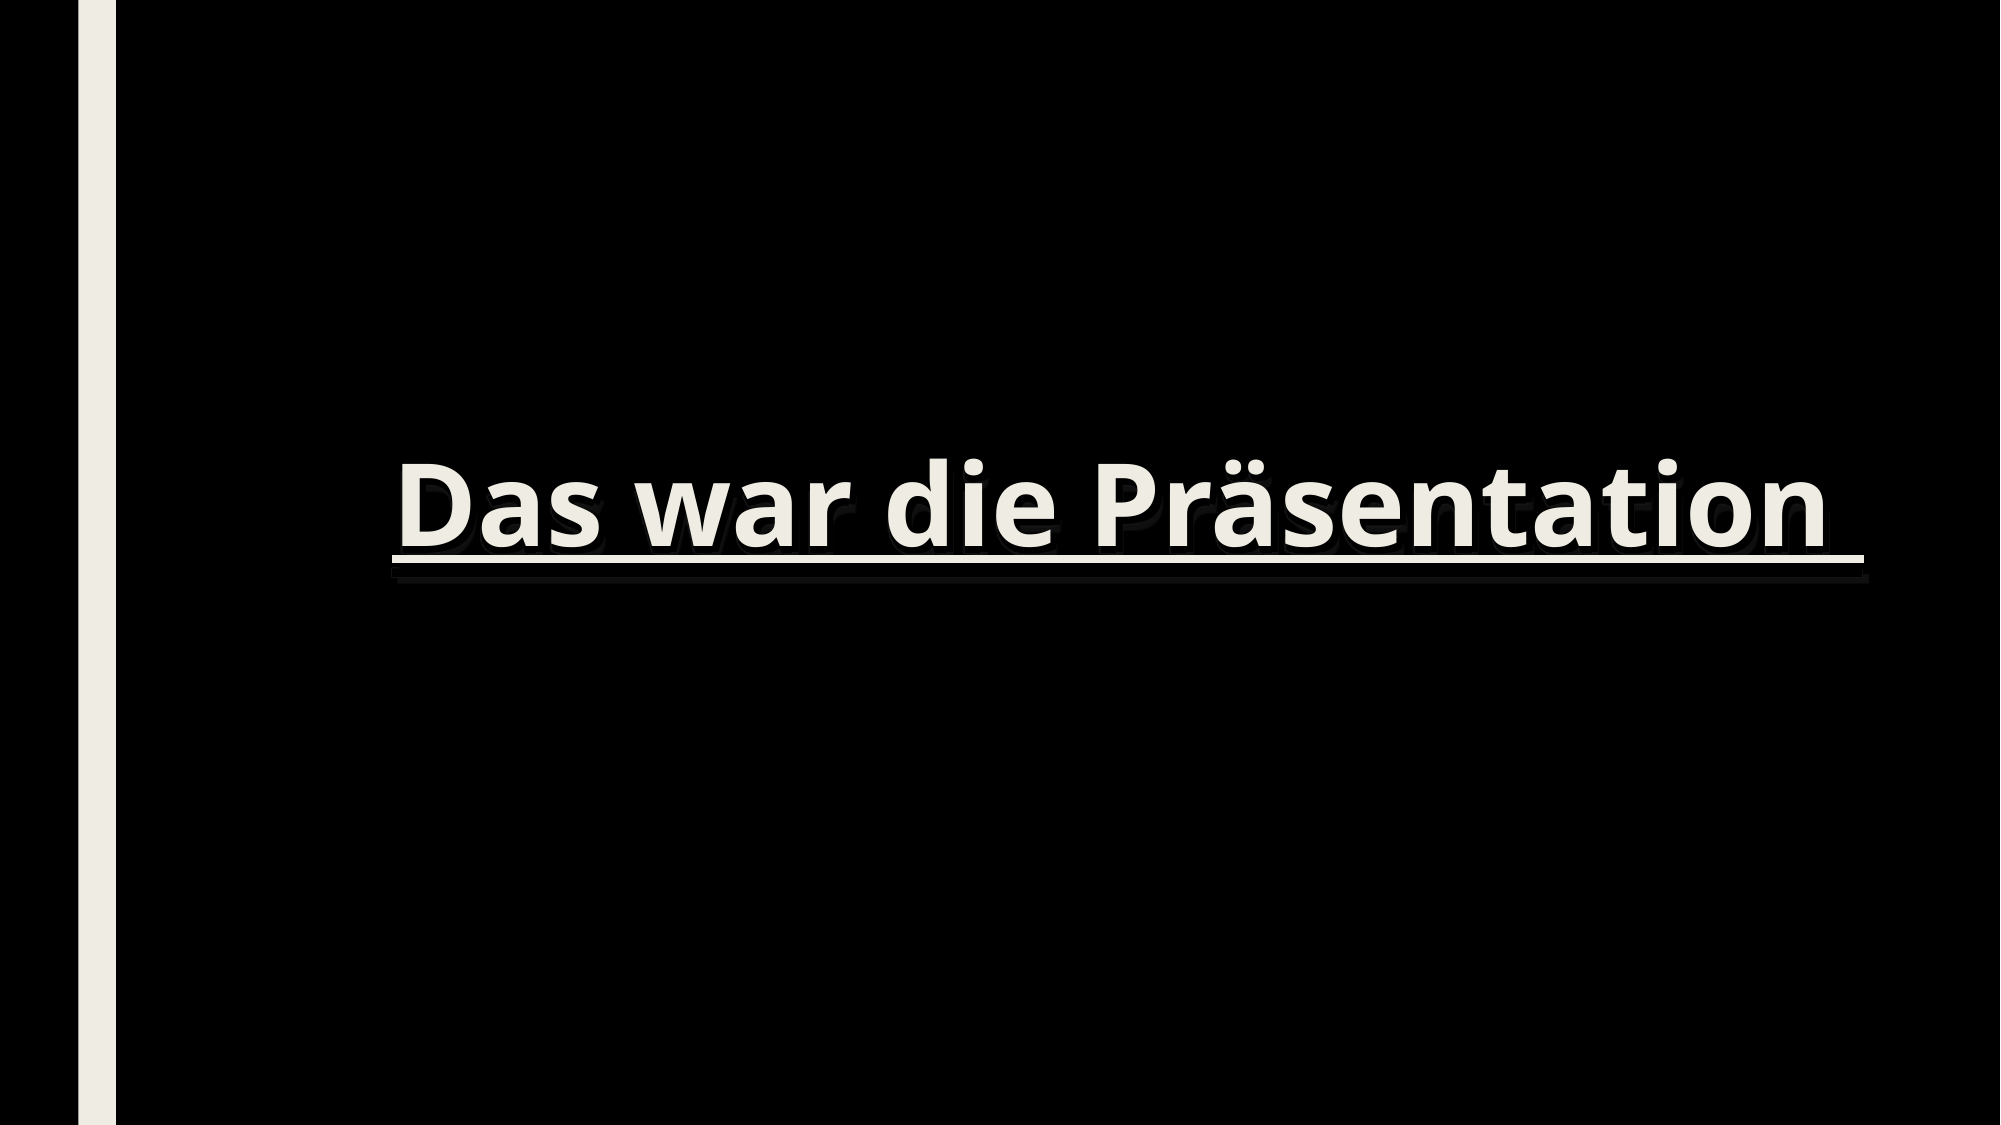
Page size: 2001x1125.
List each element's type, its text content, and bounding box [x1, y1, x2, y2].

title Das war die Präsentation [340, 440, 1916, 685]
